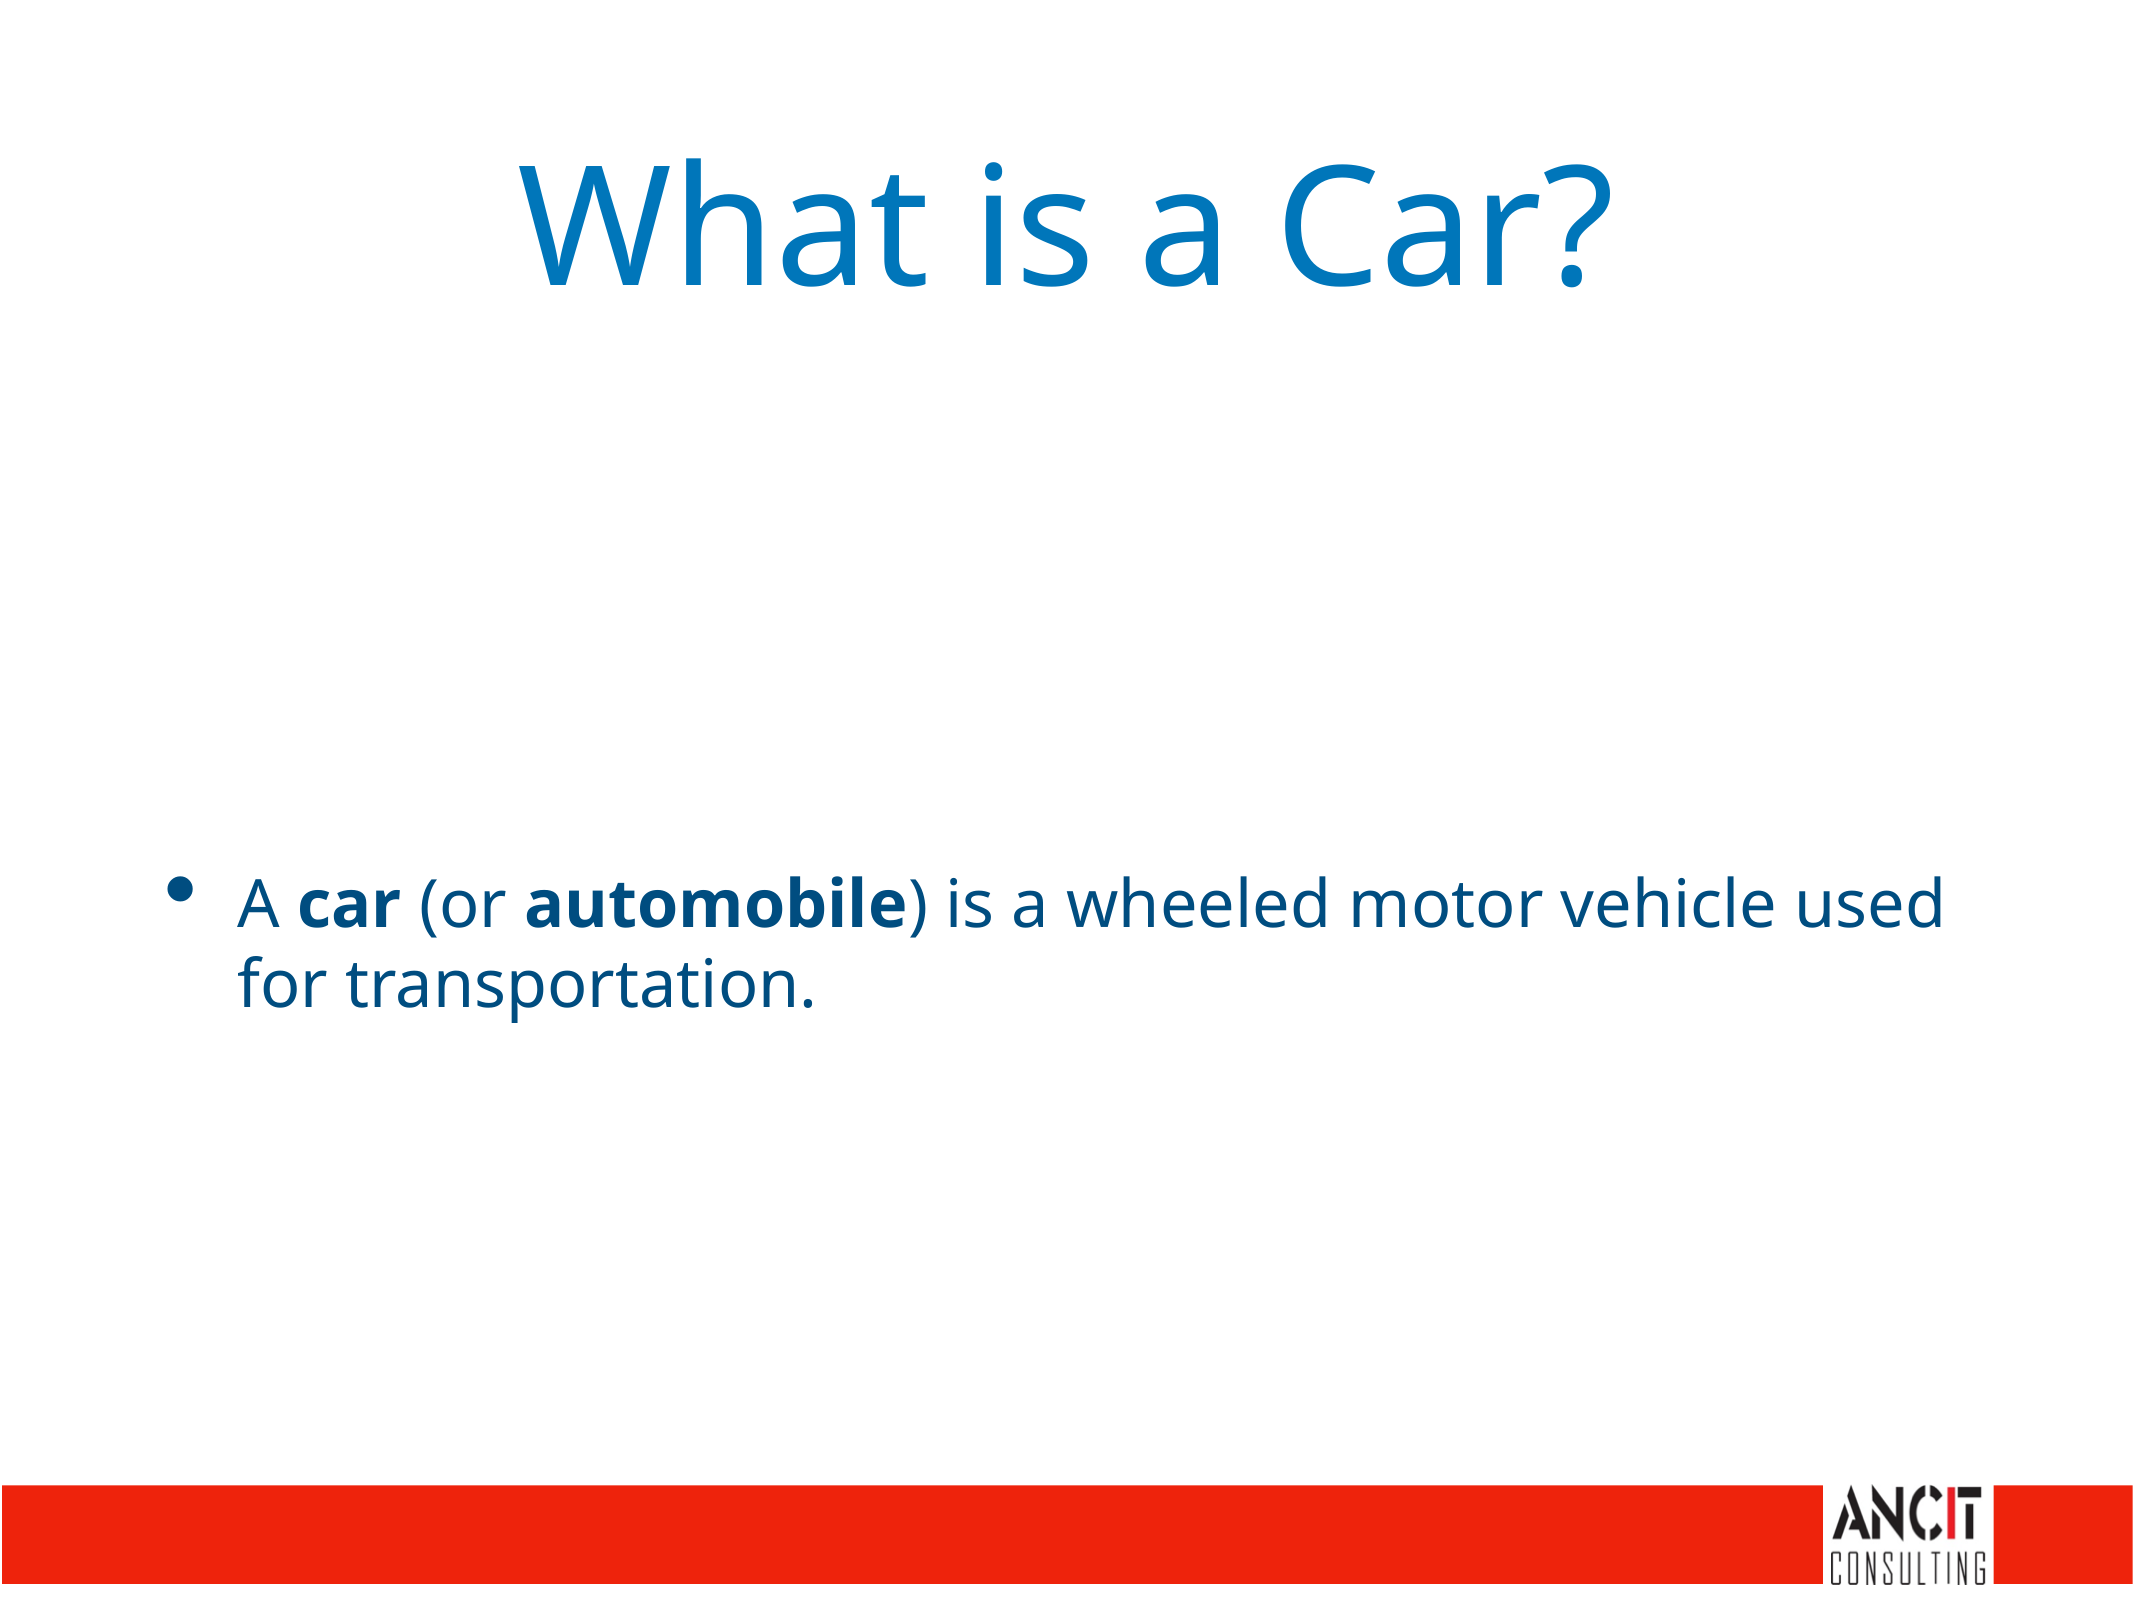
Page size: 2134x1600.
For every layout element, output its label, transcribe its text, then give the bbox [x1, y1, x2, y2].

text_box [1993, 1485, 2133, 1584]
list A car (or automobile) is a wheeled motor vehicle used for transportation. [156, 425, 1978, 1457]
picture [1831, 1484, 1986, 1585]
text_box [2, 1485, 1823, 1584]
title What is a Car? [156, 41, 1978, 396]
